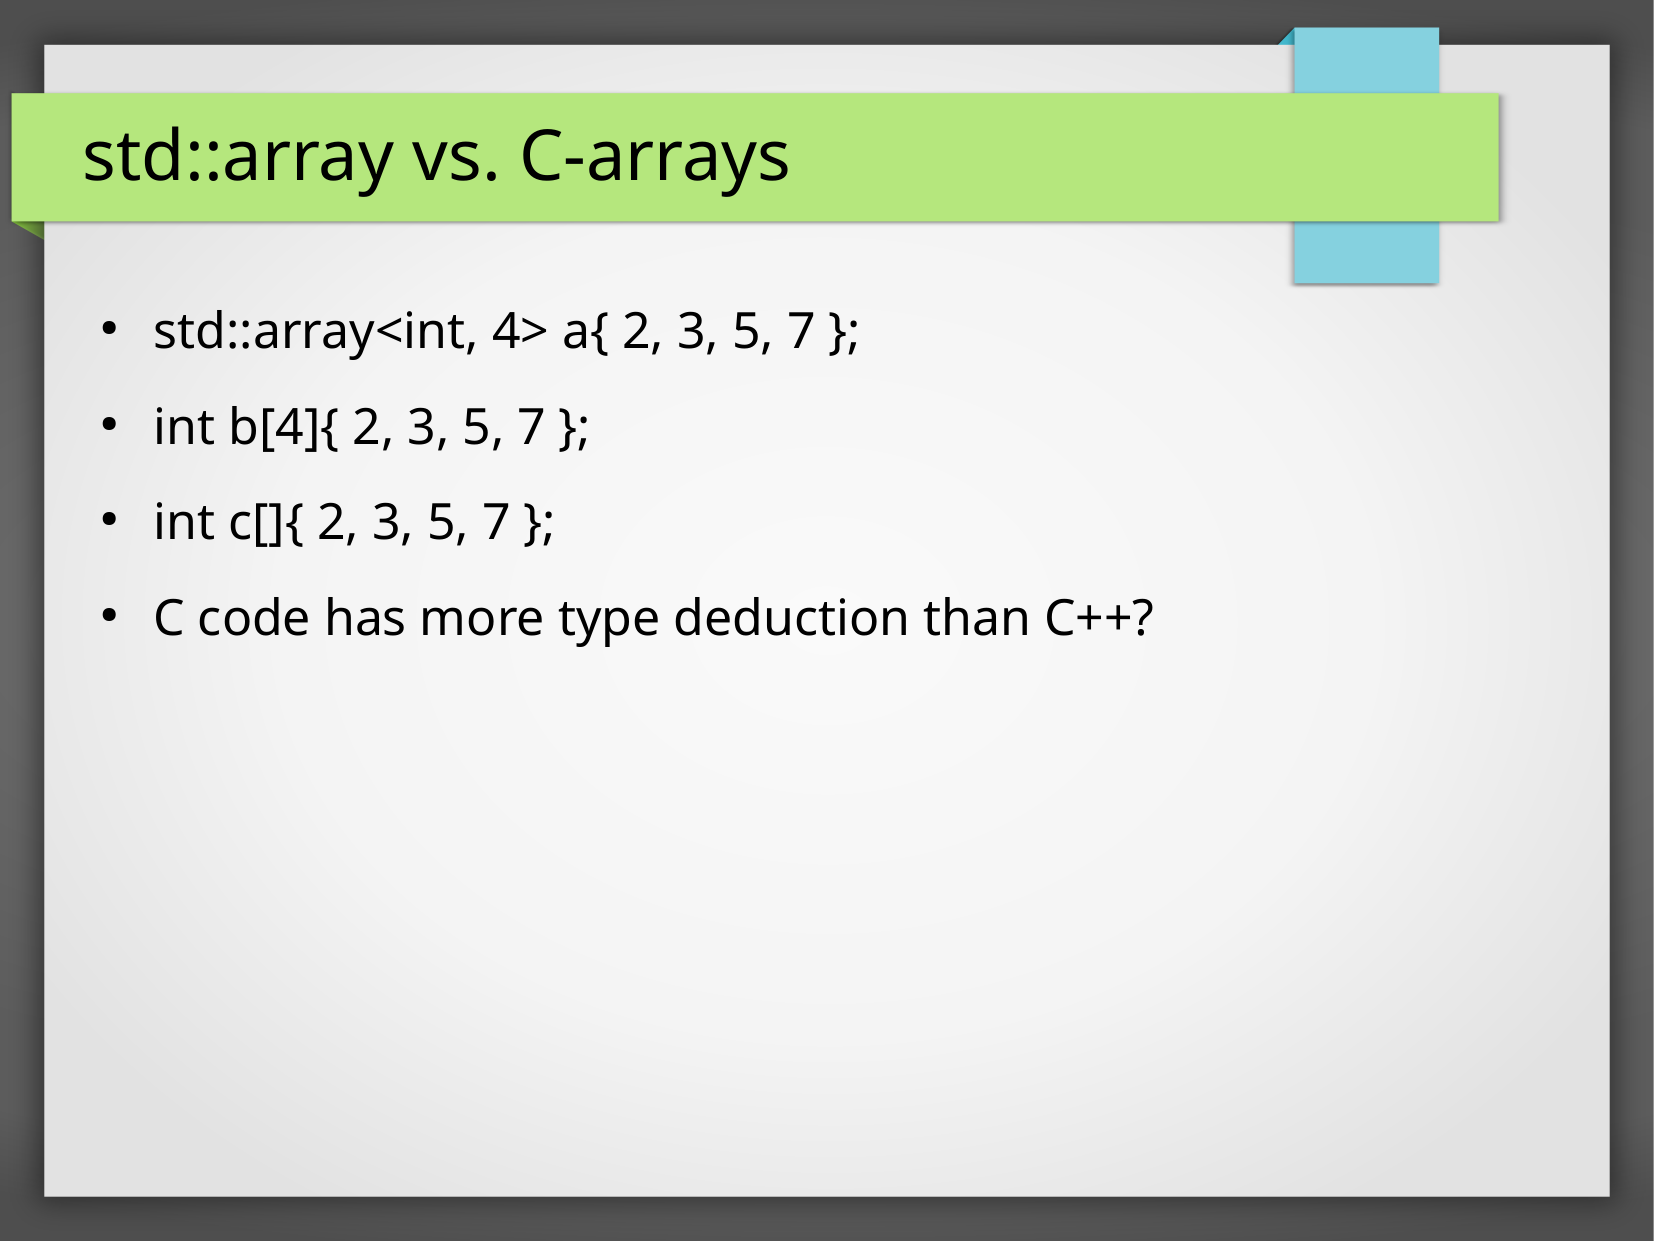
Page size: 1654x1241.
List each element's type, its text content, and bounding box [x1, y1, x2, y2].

title std::array vs. C-arrays [82, 94, 1264, 213]
list std::array<int, 4> a{ 2, 3, 5, 7 }; int b[4]{ 2, 3, 5, 7 }; int c[]{ 2, 3, 5, 7 }; C code has more type deduction than C++? [82, 295, 1571, 1015]
picture [0, 0, 1654, 1241]
